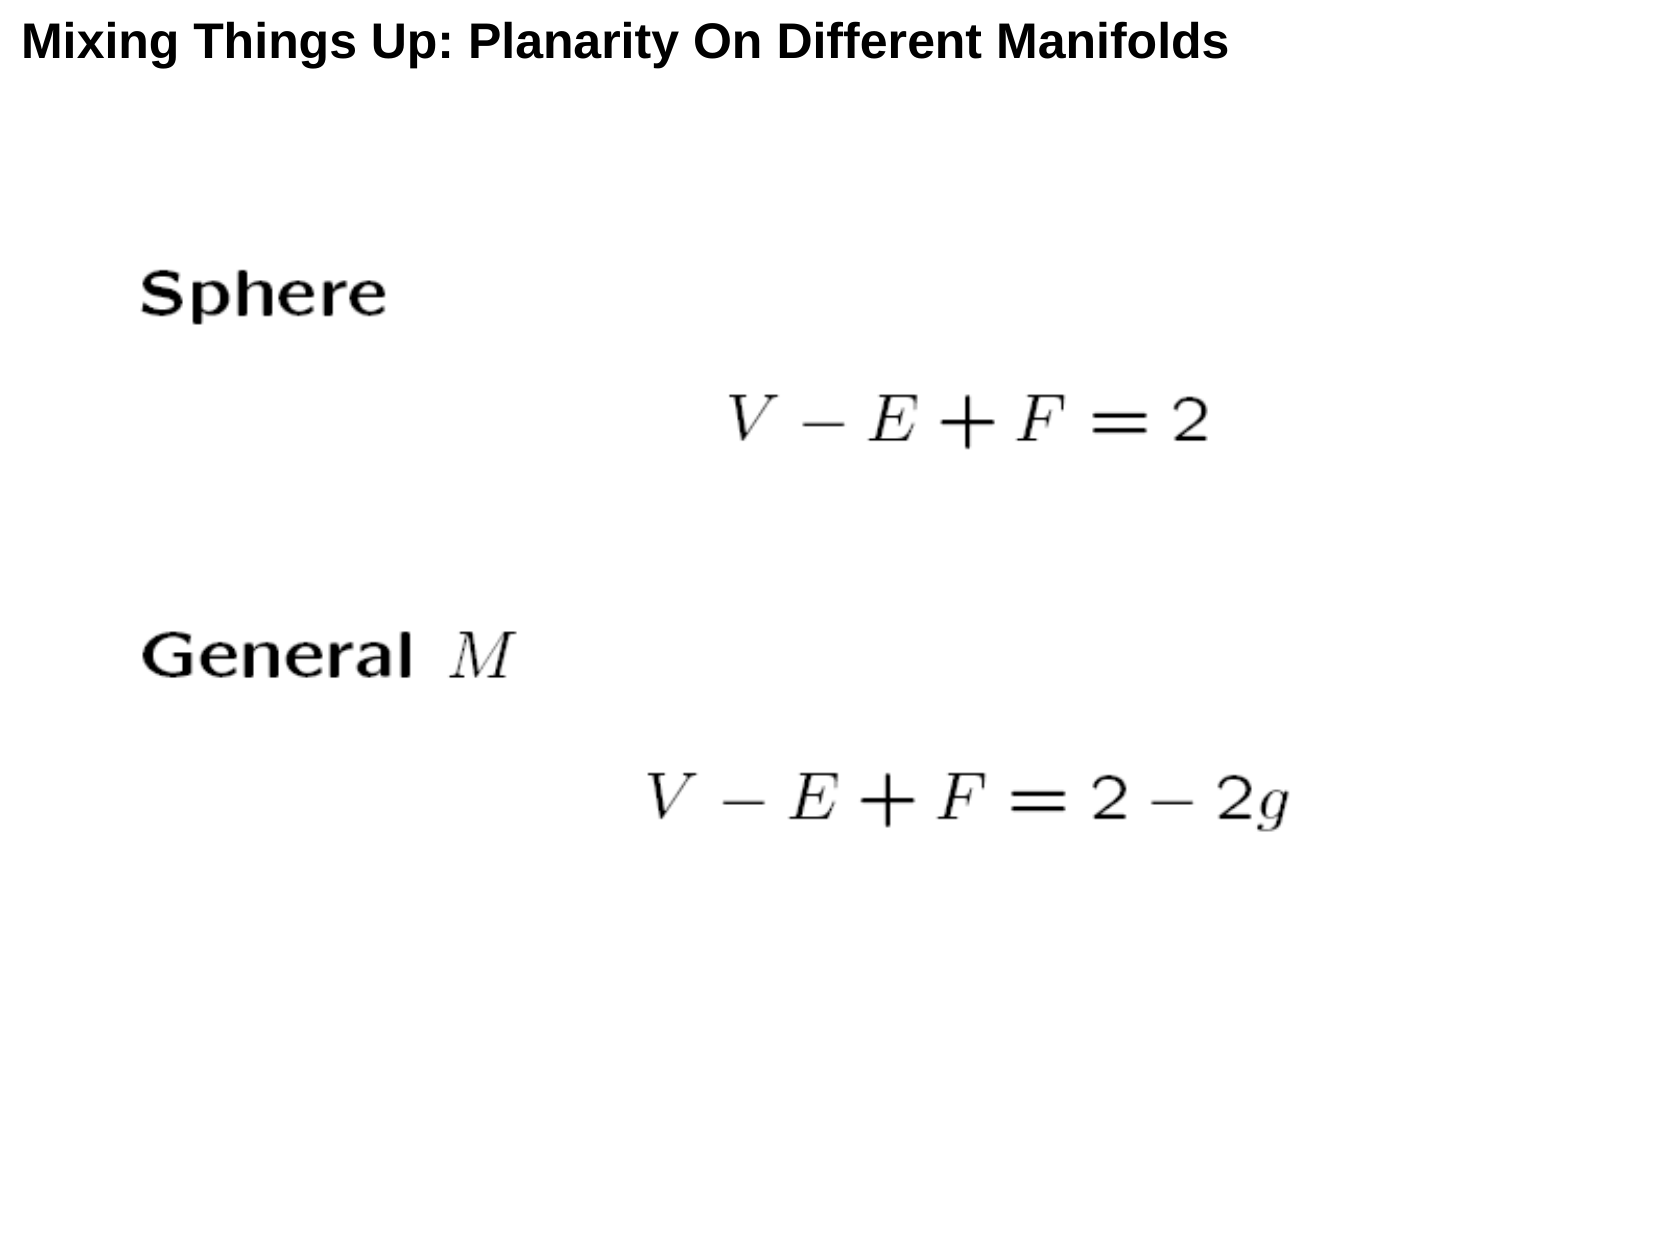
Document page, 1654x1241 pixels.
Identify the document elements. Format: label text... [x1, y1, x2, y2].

picture [112, 252, 1304, 863]
text_box Mixing Things Up: Planarity On Different Manifolds [6, 6, 1276, 79]
